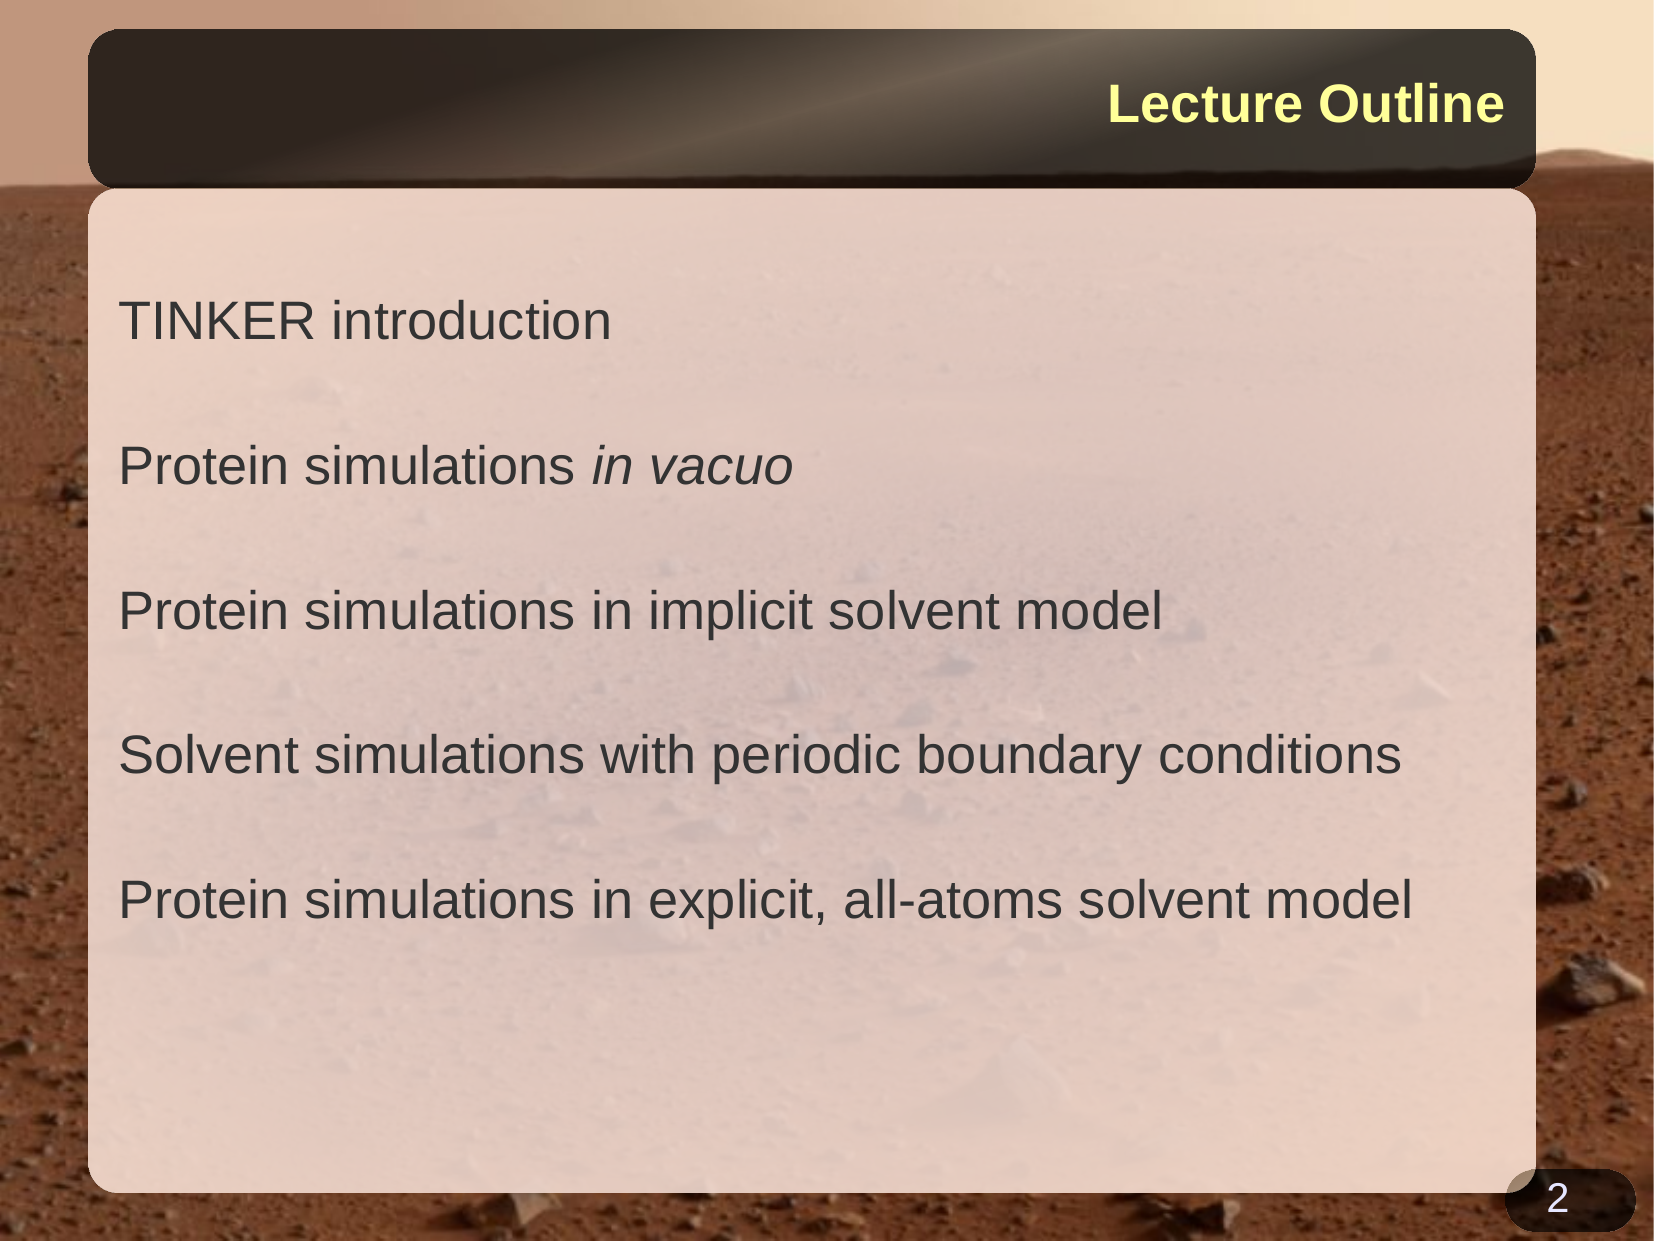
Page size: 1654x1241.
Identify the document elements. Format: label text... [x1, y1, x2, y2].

picture [0, 0, 1654, 1241]
list TINKER introduction Protein simulations in vacuo Protein simulations in implicit solvent model Solvent simulations with periodic boundary conditions Protein simulations in explicit, all-atoms solvent model [118, 218, 1477, 1164]
title Lecture Outline [118, 59, 1506, 148]
text_box [88, 188, 1536, 1193]
